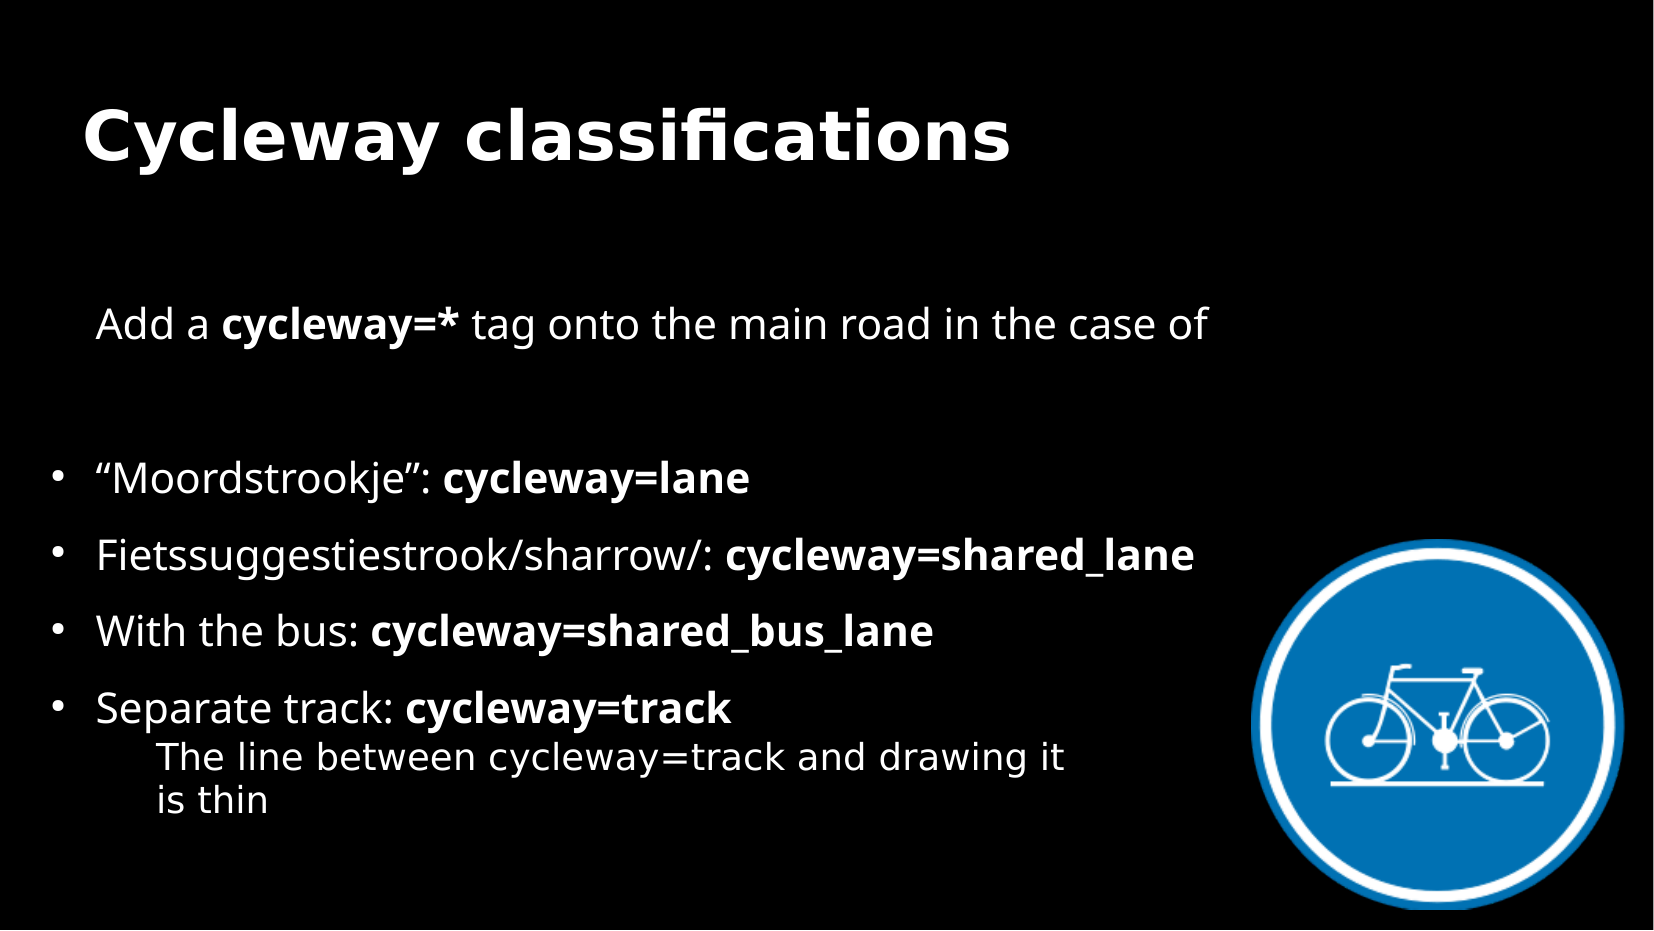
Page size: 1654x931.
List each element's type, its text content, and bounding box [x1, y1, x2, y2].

picture [1251, 539, 1627, 910]
list Add a cycleway=* tag onto the main road in the case of “Moordstrookje”: cycleway=lane Fietssuggestiestrook/sharrow/: cycleway=shared_lane With the bus: cycleway=shared_bus_lane Separate track: cycleway=track The line between cycleway=track and drawing it is thin [35, 217, 1524, 827]
title Cycleway classifications [82, 59, 1571, 215]
